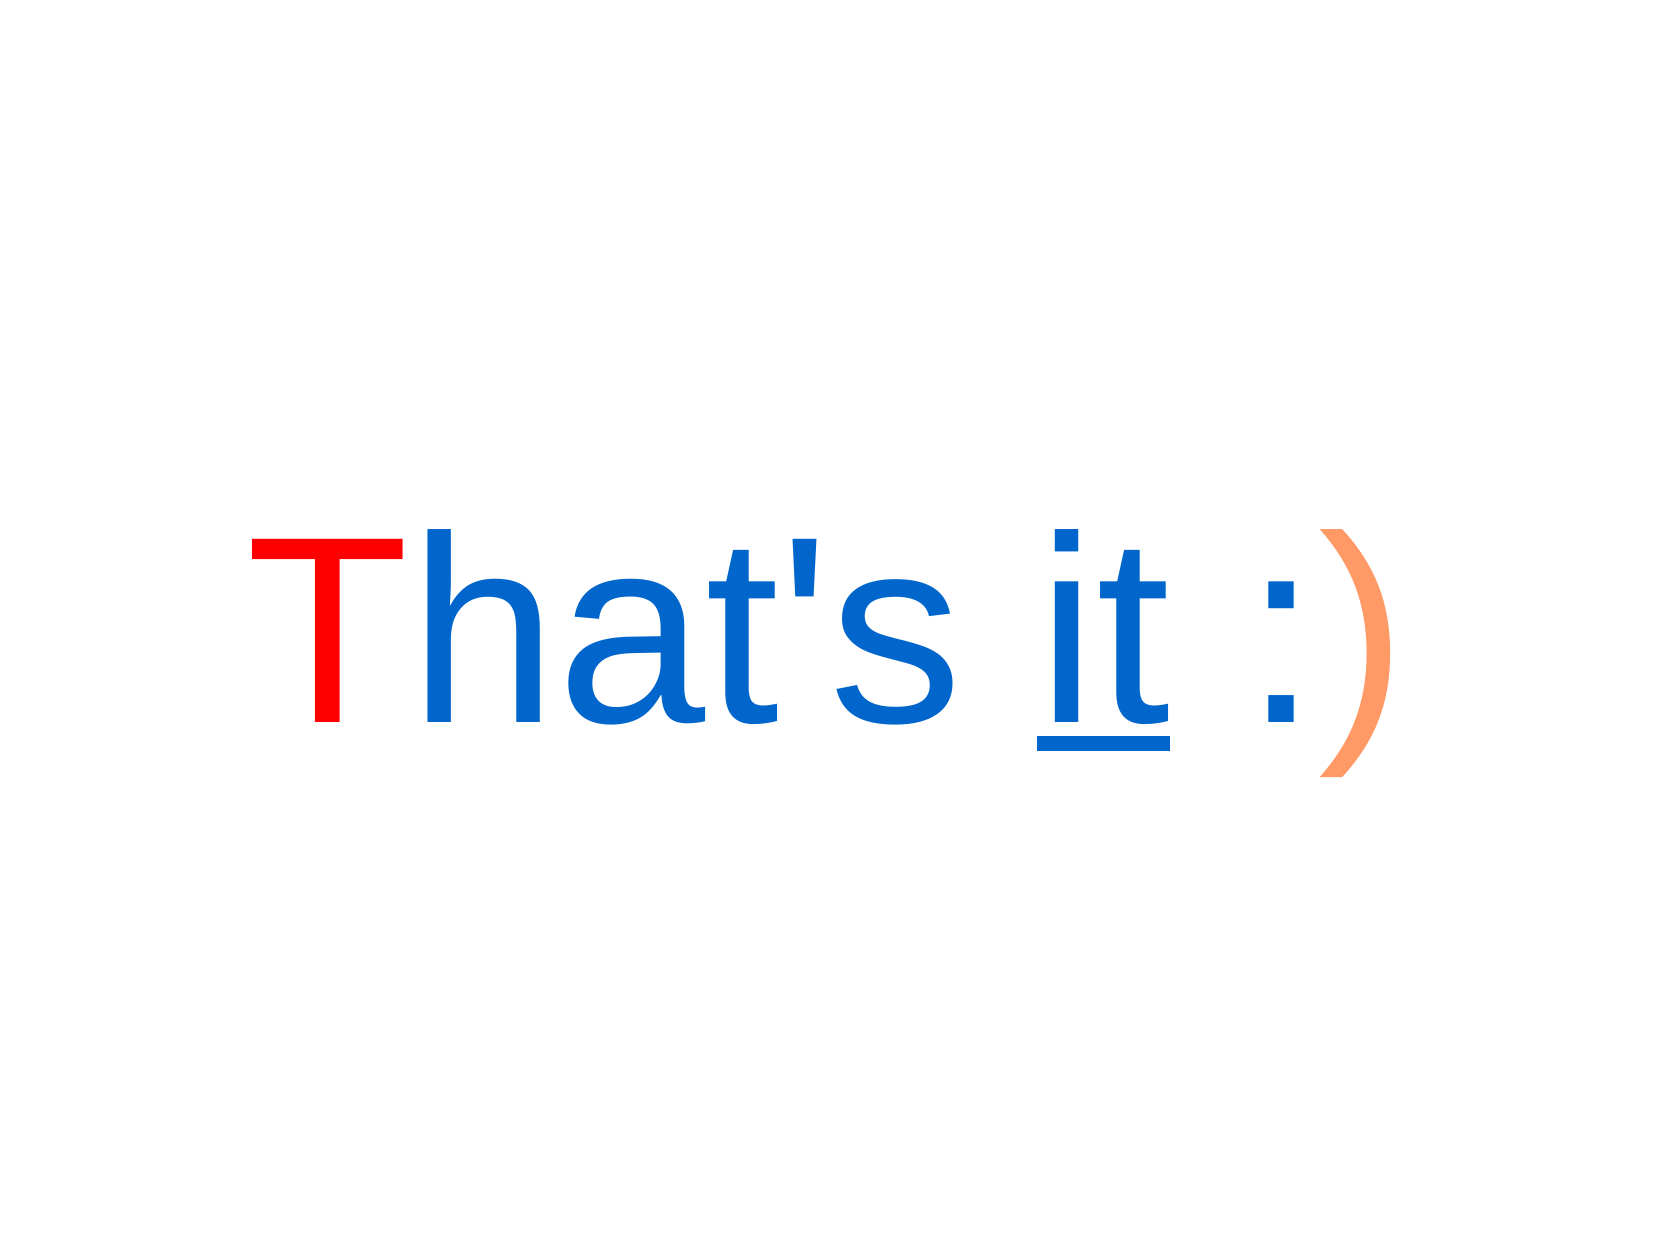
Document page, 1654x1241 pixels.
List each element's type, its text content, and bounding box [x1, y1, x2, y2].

subtitle That's it :) [82, 150, 1571, 1111]
